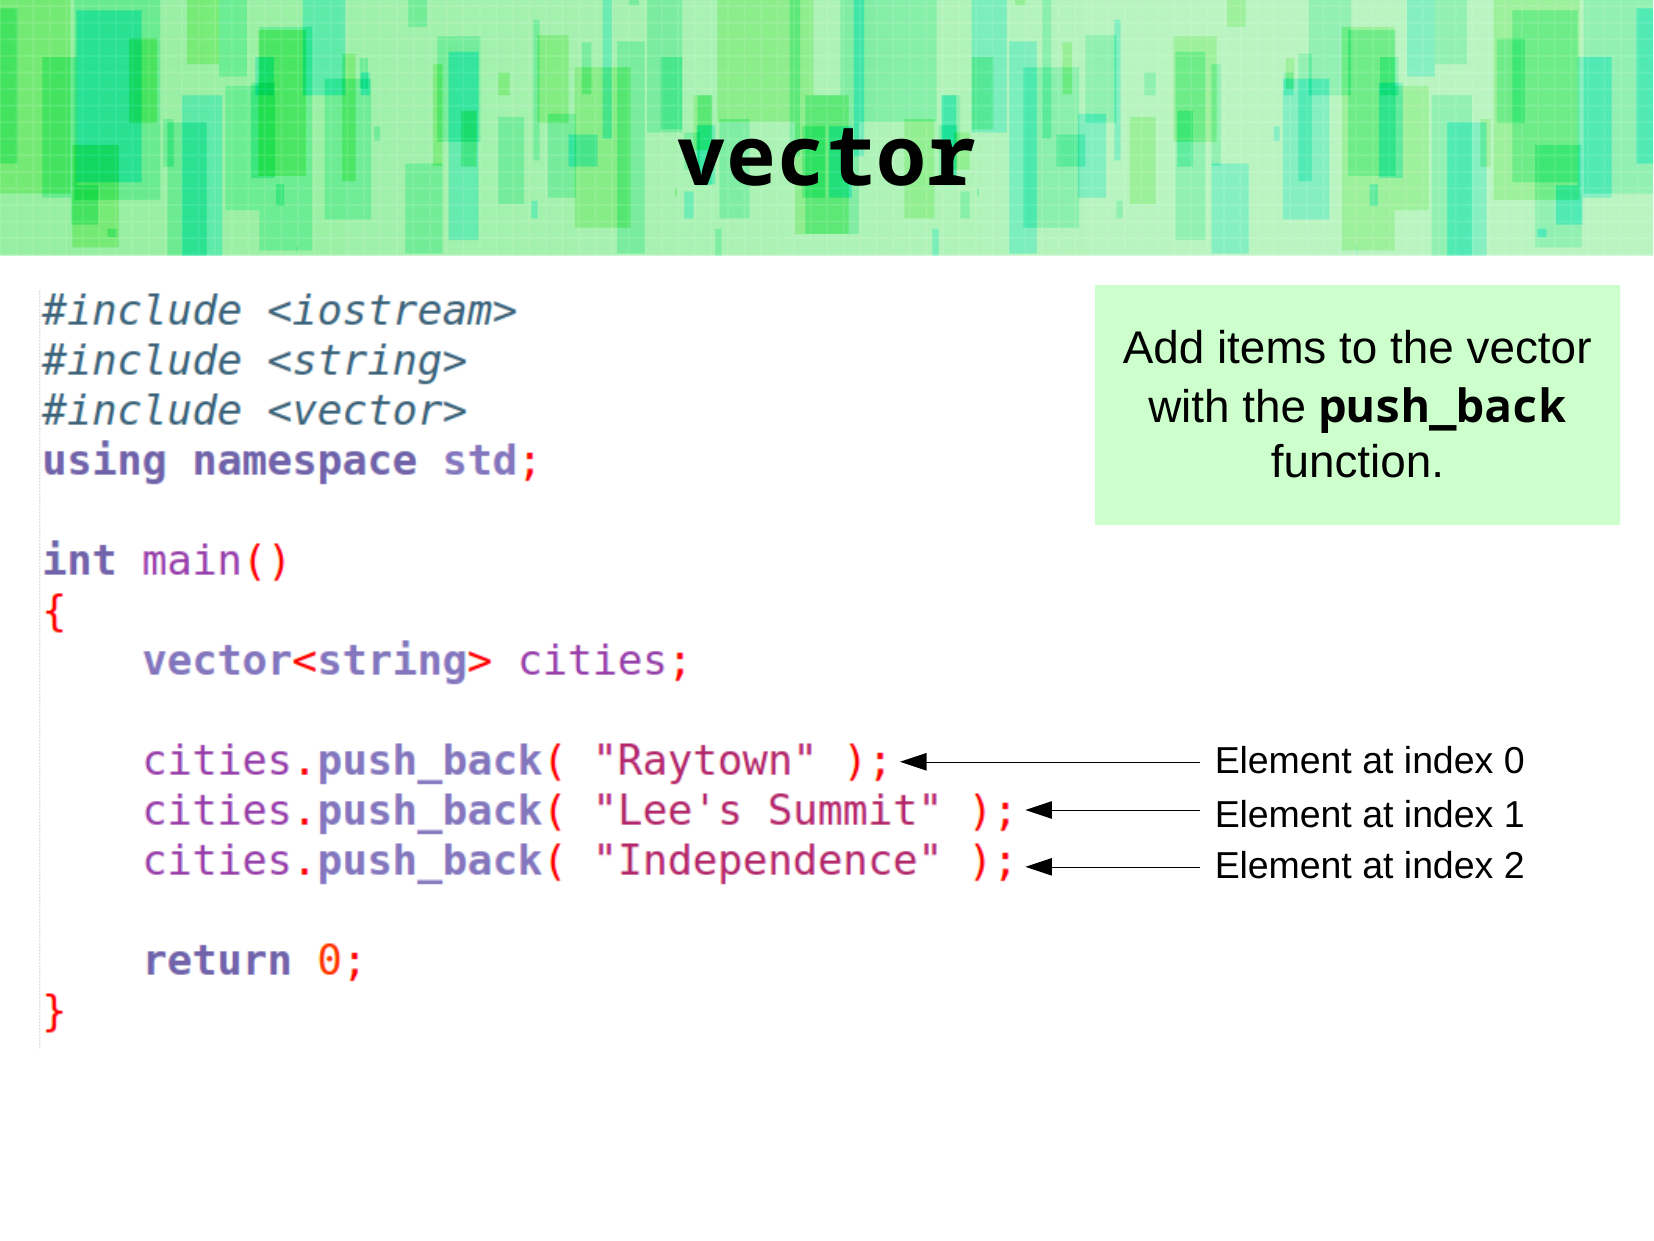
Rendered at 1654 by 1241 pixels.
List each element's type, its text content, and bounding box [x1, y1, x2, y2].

picture [0, 0, 1654, 1241]
text_box Element at index 1 [1200, 785, 1546, 836]
text_box Add items to the vector with the push_back function. [1095, 285, 1621, 526]
title vector [82, 49, 1571, 257]
text_box Element at index 2 [1200, 836, 1546, 894]
text_box Element at index 0 [1200, 731, 1546, 785]
